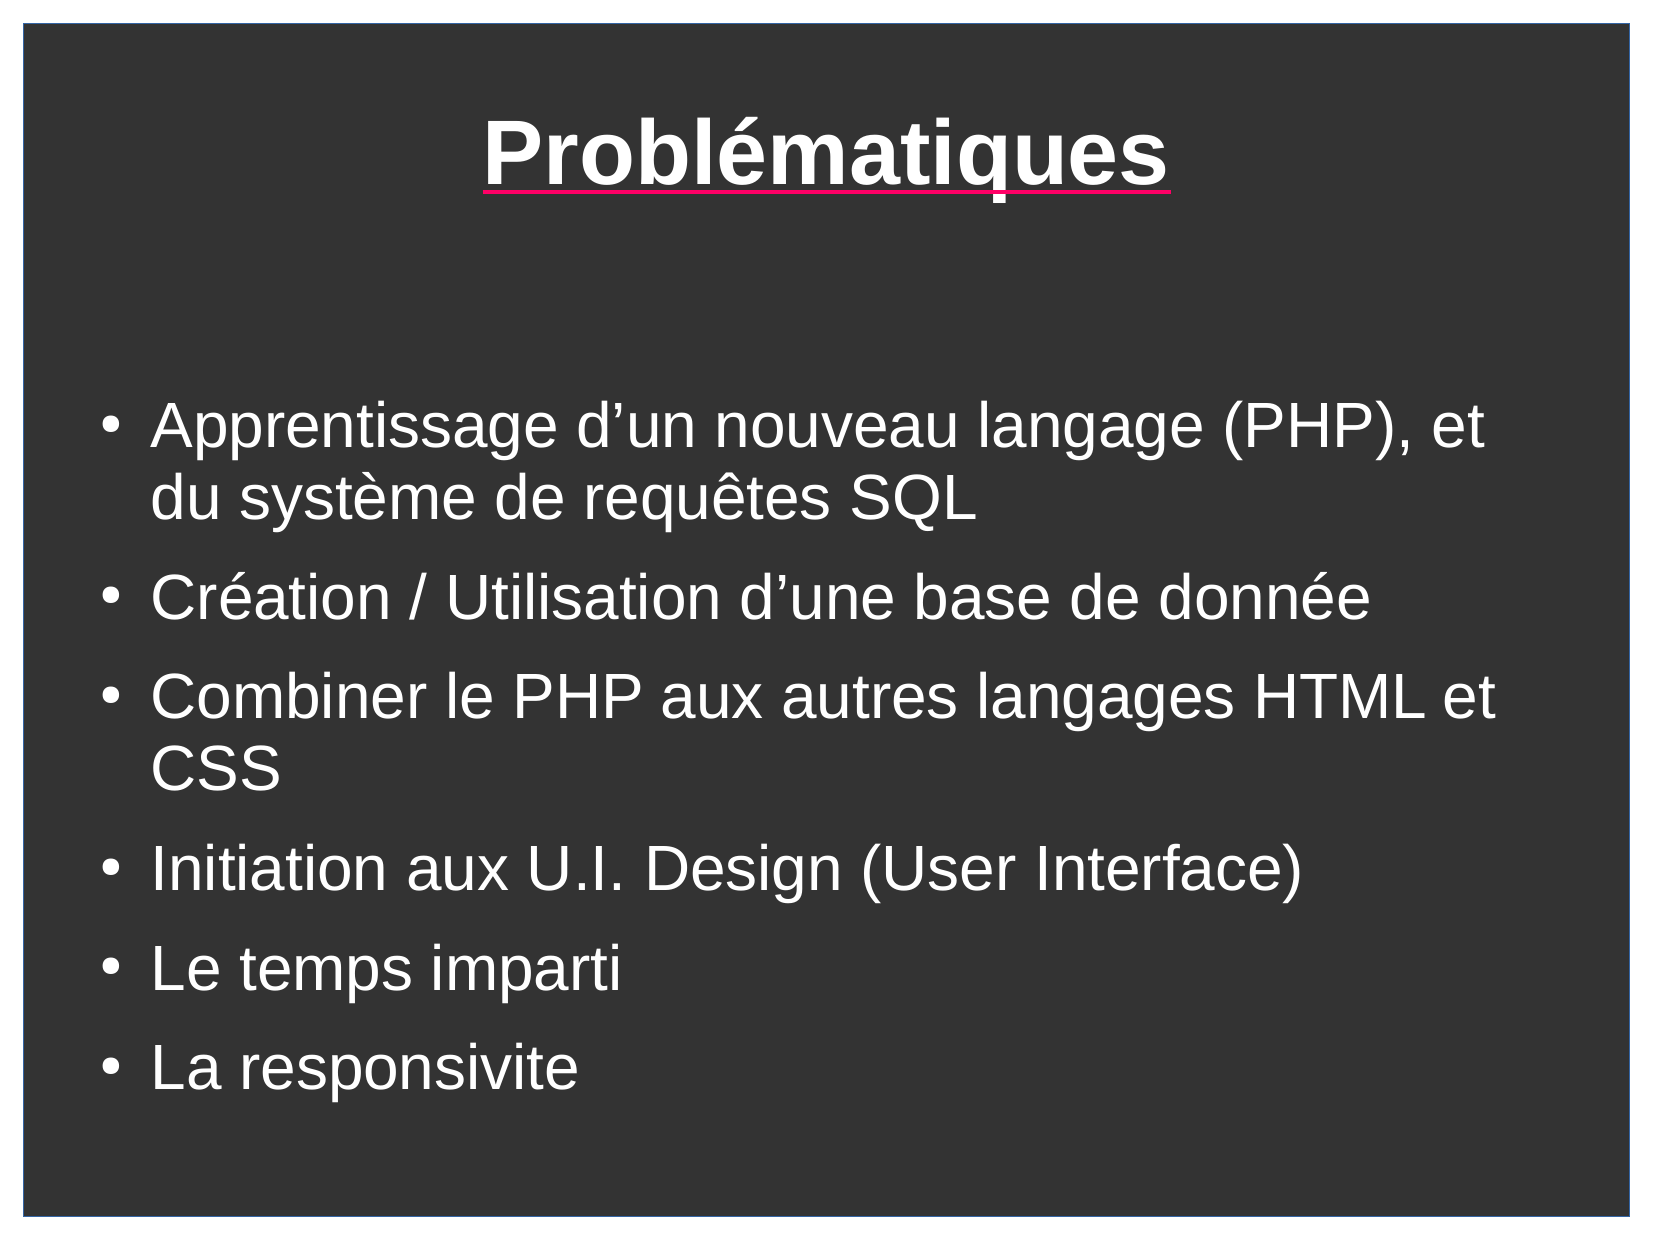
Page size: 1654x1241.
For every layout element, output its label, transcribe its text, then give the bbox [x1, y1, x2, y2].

list Apprentissage d’un nouveau langage (PHP), et du système de requêtes SQL Création / Utilisation d’une base de donnée Combiner le PHP aux autres langages HTML et CSS Initiation aux U.I. Design (User Interface) Le temps imparti La responsivite [82, 389, 1571, 1109]
text_box [23, 23, 1630, 1217]
title Problématiques [82, 49, 1571, 257]
